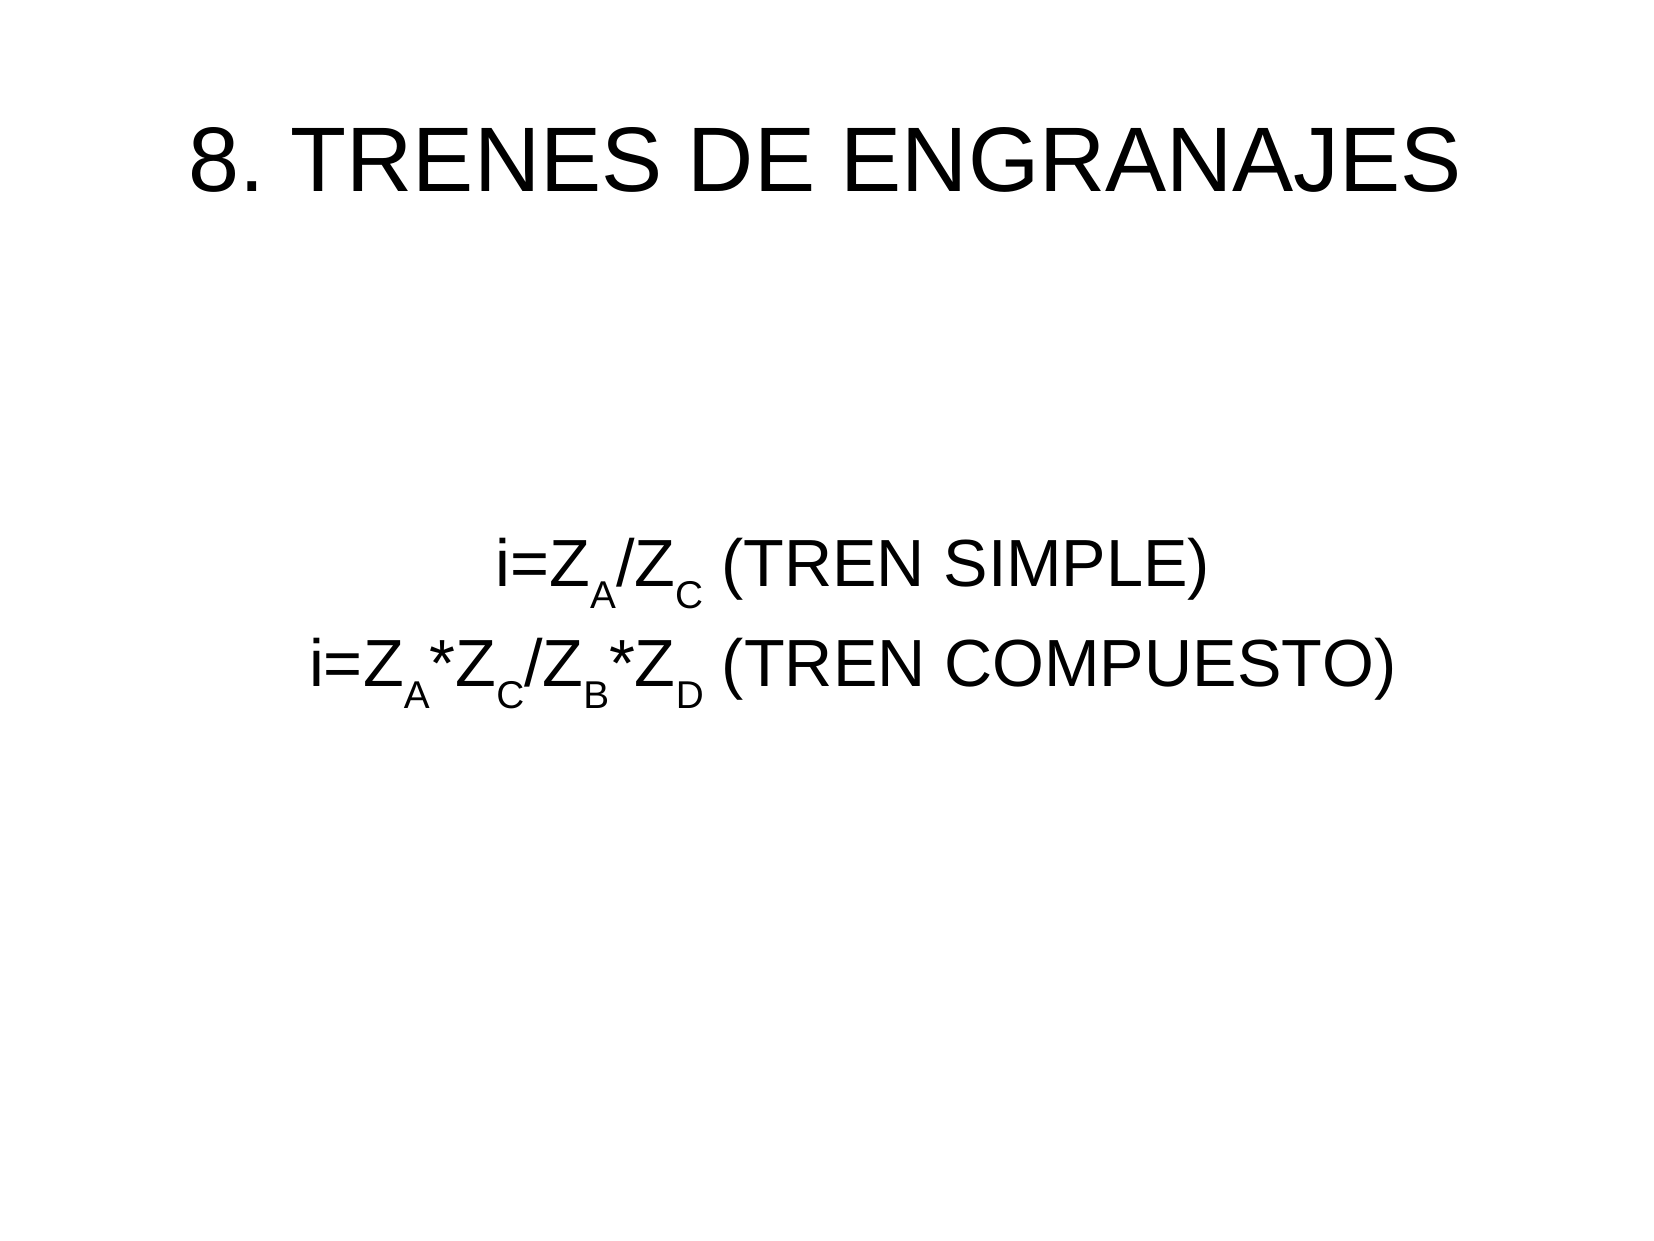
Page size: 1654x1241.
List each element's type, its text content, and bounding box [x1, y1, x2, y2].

title 8. TRENES DE ENGRANAJES [82, 38, 1571, 268]
subtitle i=ZA/ZC (TREN SIMPLE) i=ZA*ZC/ZB*ZD (TREN COMPUESTO) [82, 290, 1625, 1109]
